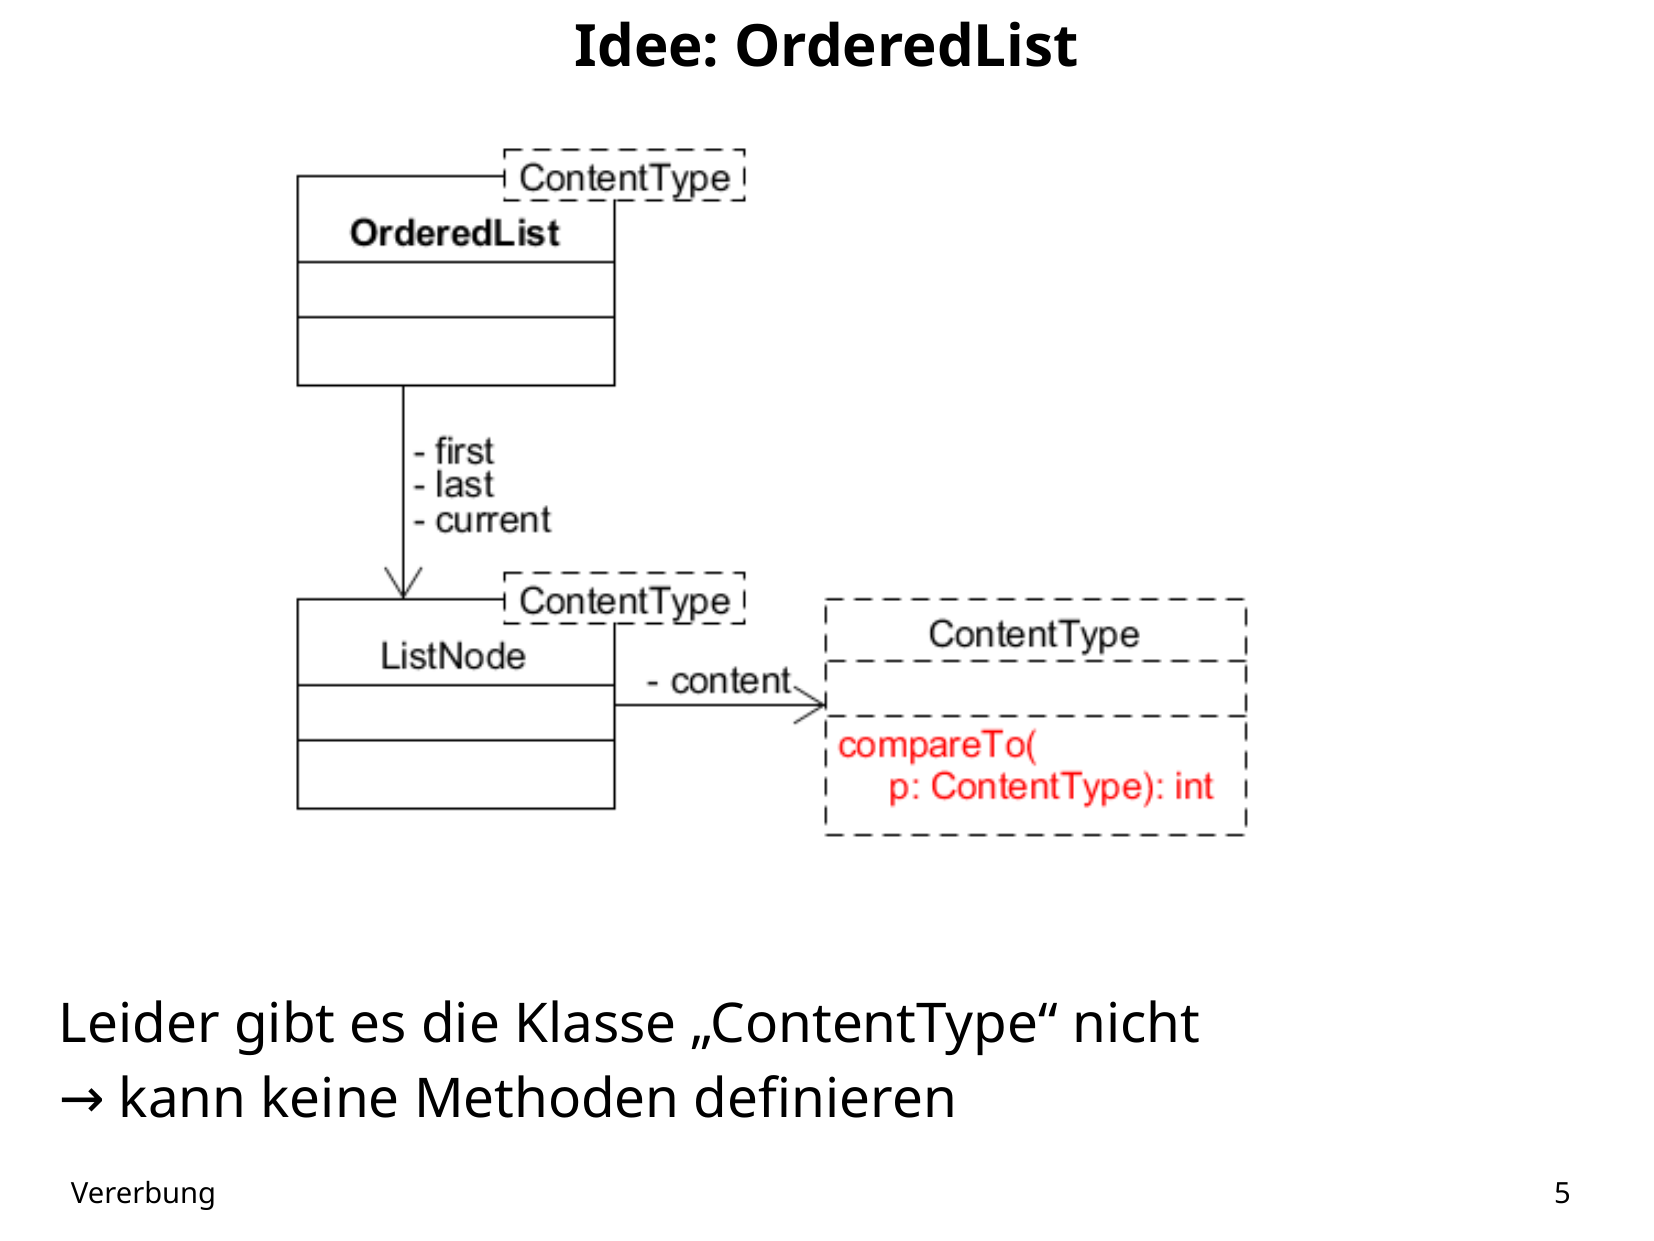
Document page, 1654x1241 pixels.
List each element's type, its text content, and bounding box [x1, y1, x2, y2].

picture [295, 147, 1382, 839]
list Leider gibt es die Klasse „ContentType“ nicht → kann keine Methoden definieren [59, 909, 1607, 1134]
title Idee: OrderedList [0, 5, 1654, 83]
